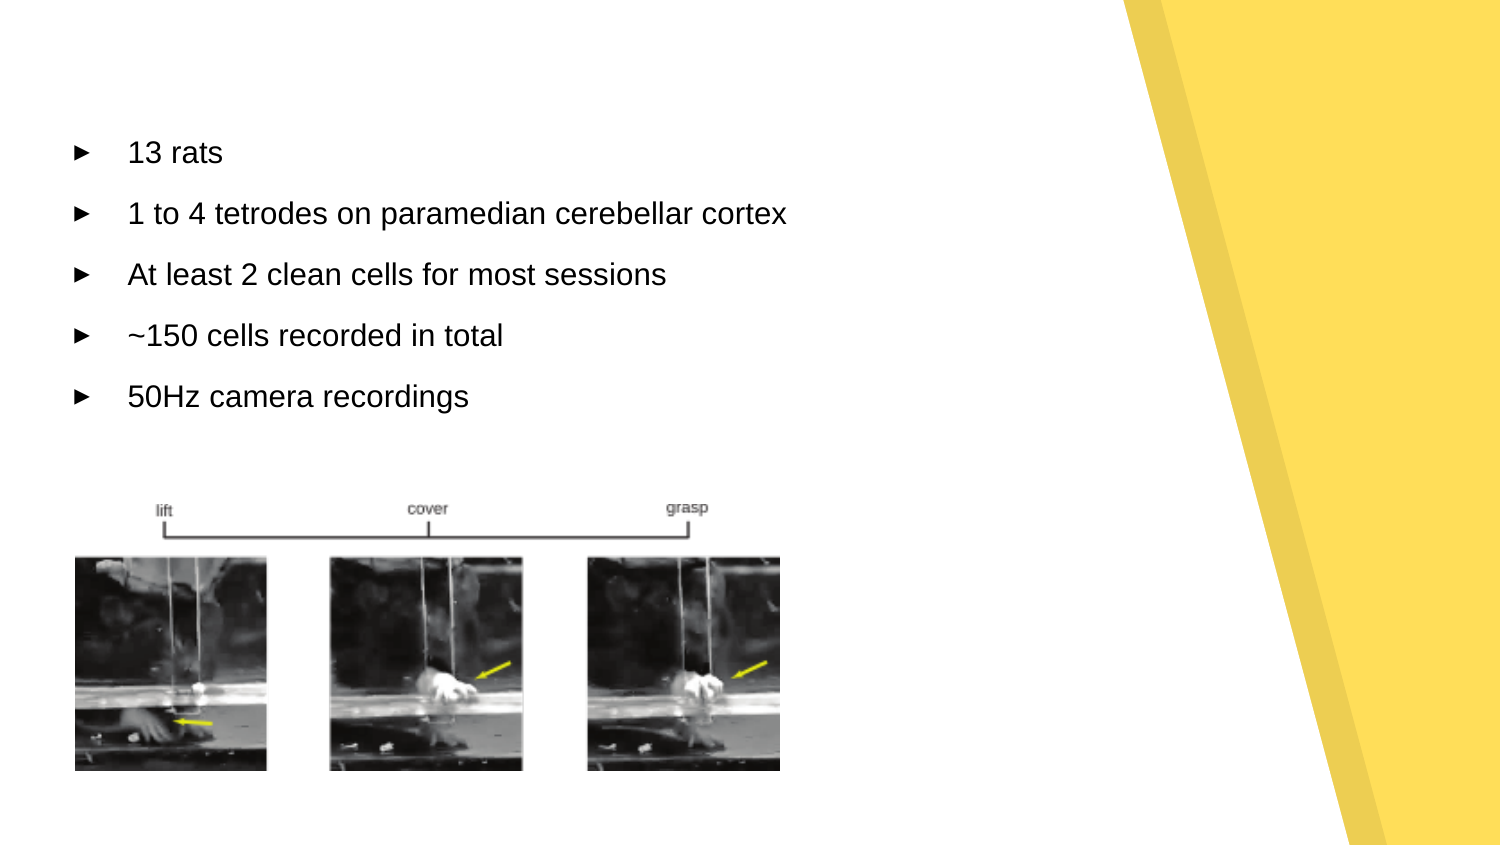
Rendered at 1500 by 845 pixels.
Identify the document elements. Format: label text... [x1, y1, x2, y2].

picture [75, 504, 780, 771]
text_box 13 rats 1 to 4 tetrodes on paramedian cerebellar cortex At least 2 clean cells for most sessions ~150 cells recorded in total 50Hz camera recordings [37, 117, 1088, 488]
